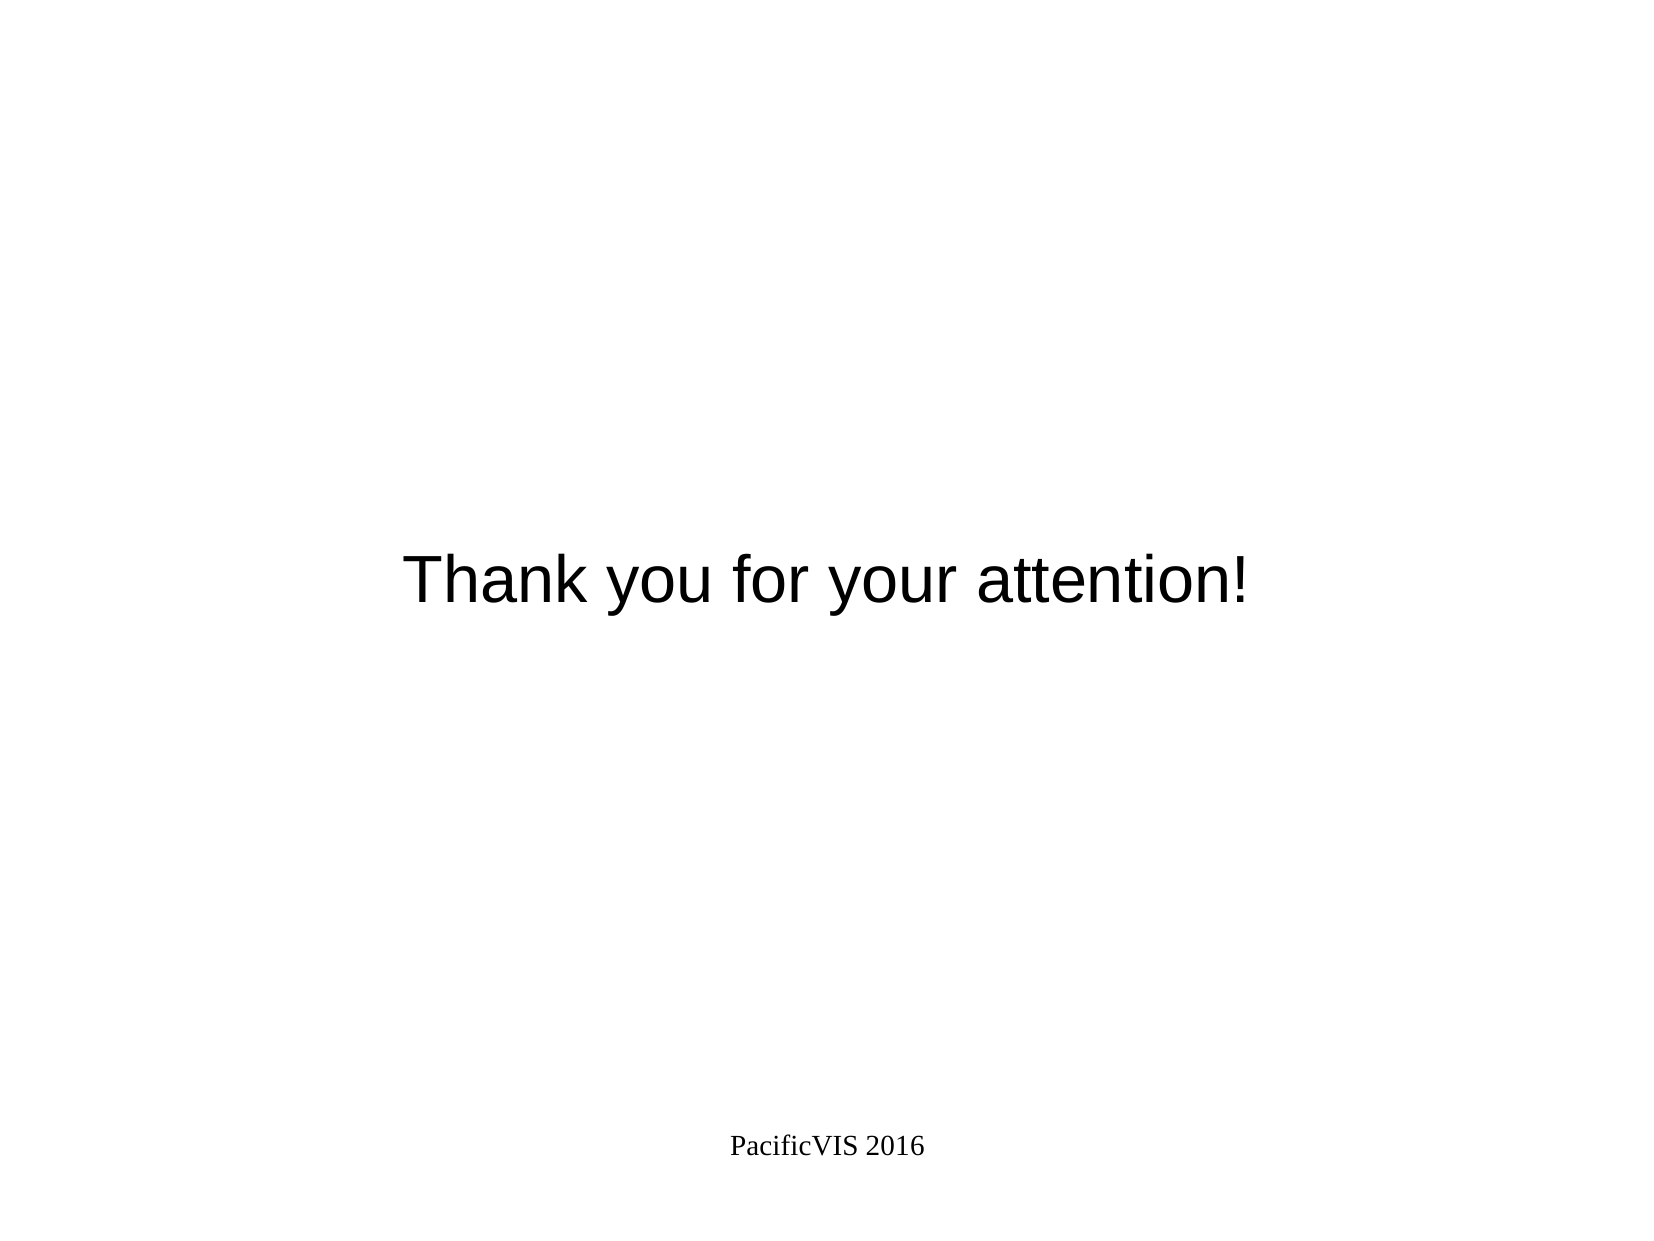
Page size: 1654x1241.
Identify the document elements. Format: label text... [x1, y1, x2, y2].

subtitle Thank you for your attention! [82, 49, 1571, 1109]
